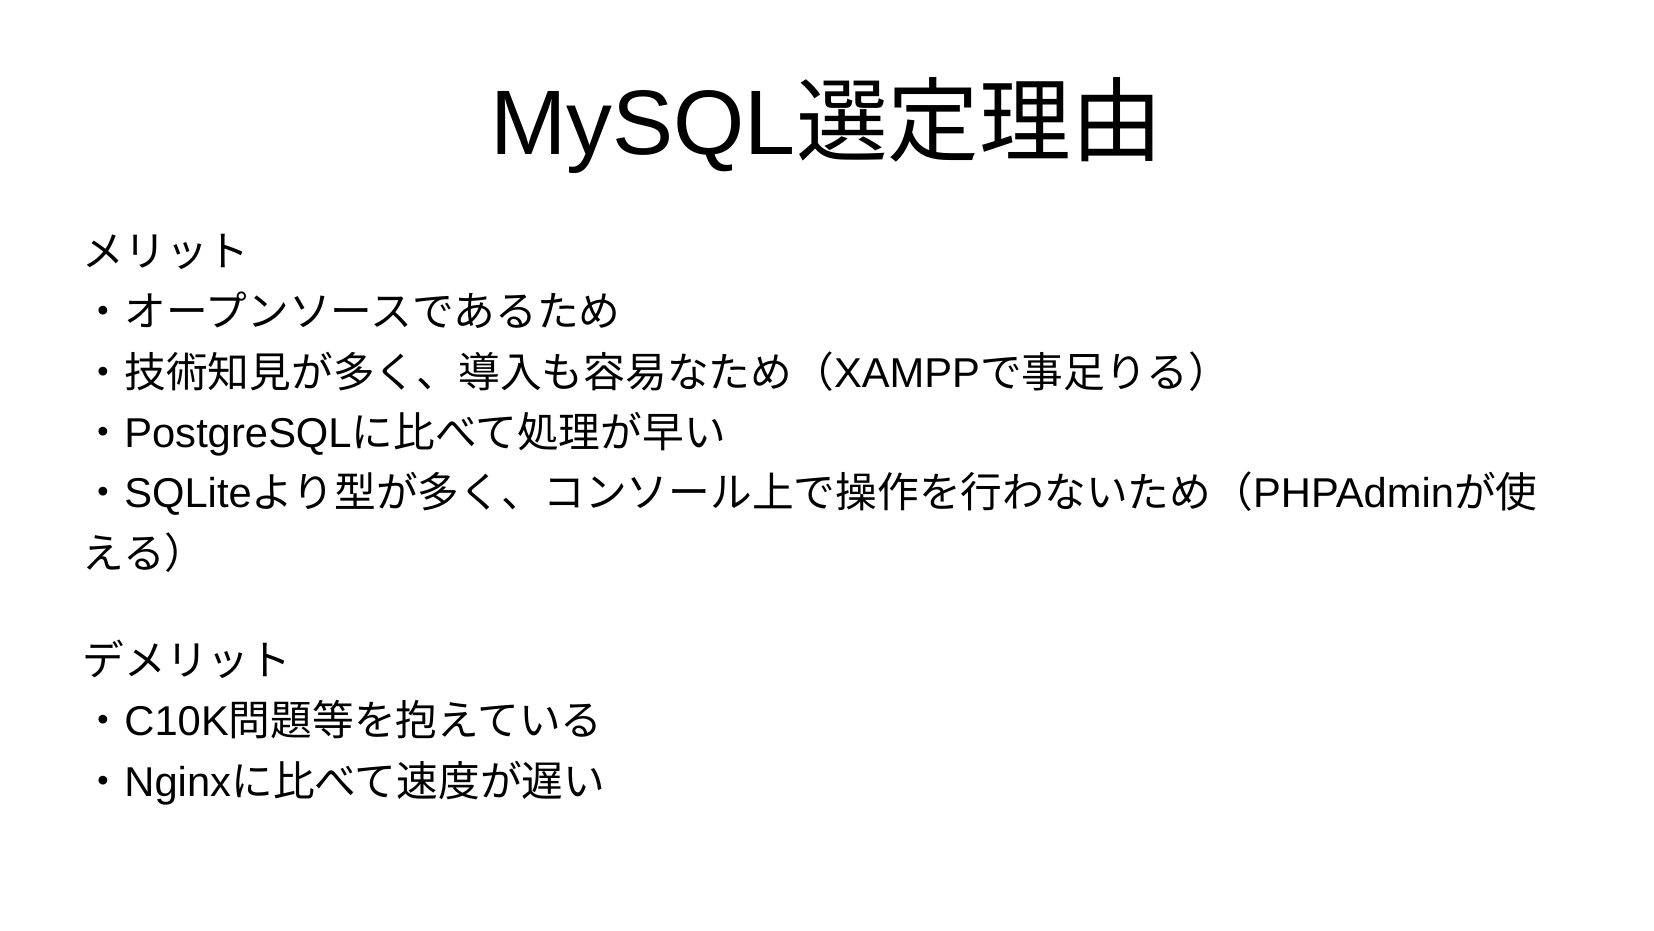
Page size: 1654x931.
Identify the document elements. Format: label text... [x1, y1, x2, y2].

subtitle メリット ・オープンソースであるため ・技術知見が多く、導入も容易なため（XAMPPで事足りる） ・PostgreSQLに比べて処理が早い ・SQLiteより型が多く、コンソール上で操作を行わないため（PHPAdminが使える） デメリット ・C10K問題等を抱えている ・Nginxに比べて速度が遅い [82, 217, 1571, 777]
title MySQL選定理由 [82, 37, 1571, 193]
